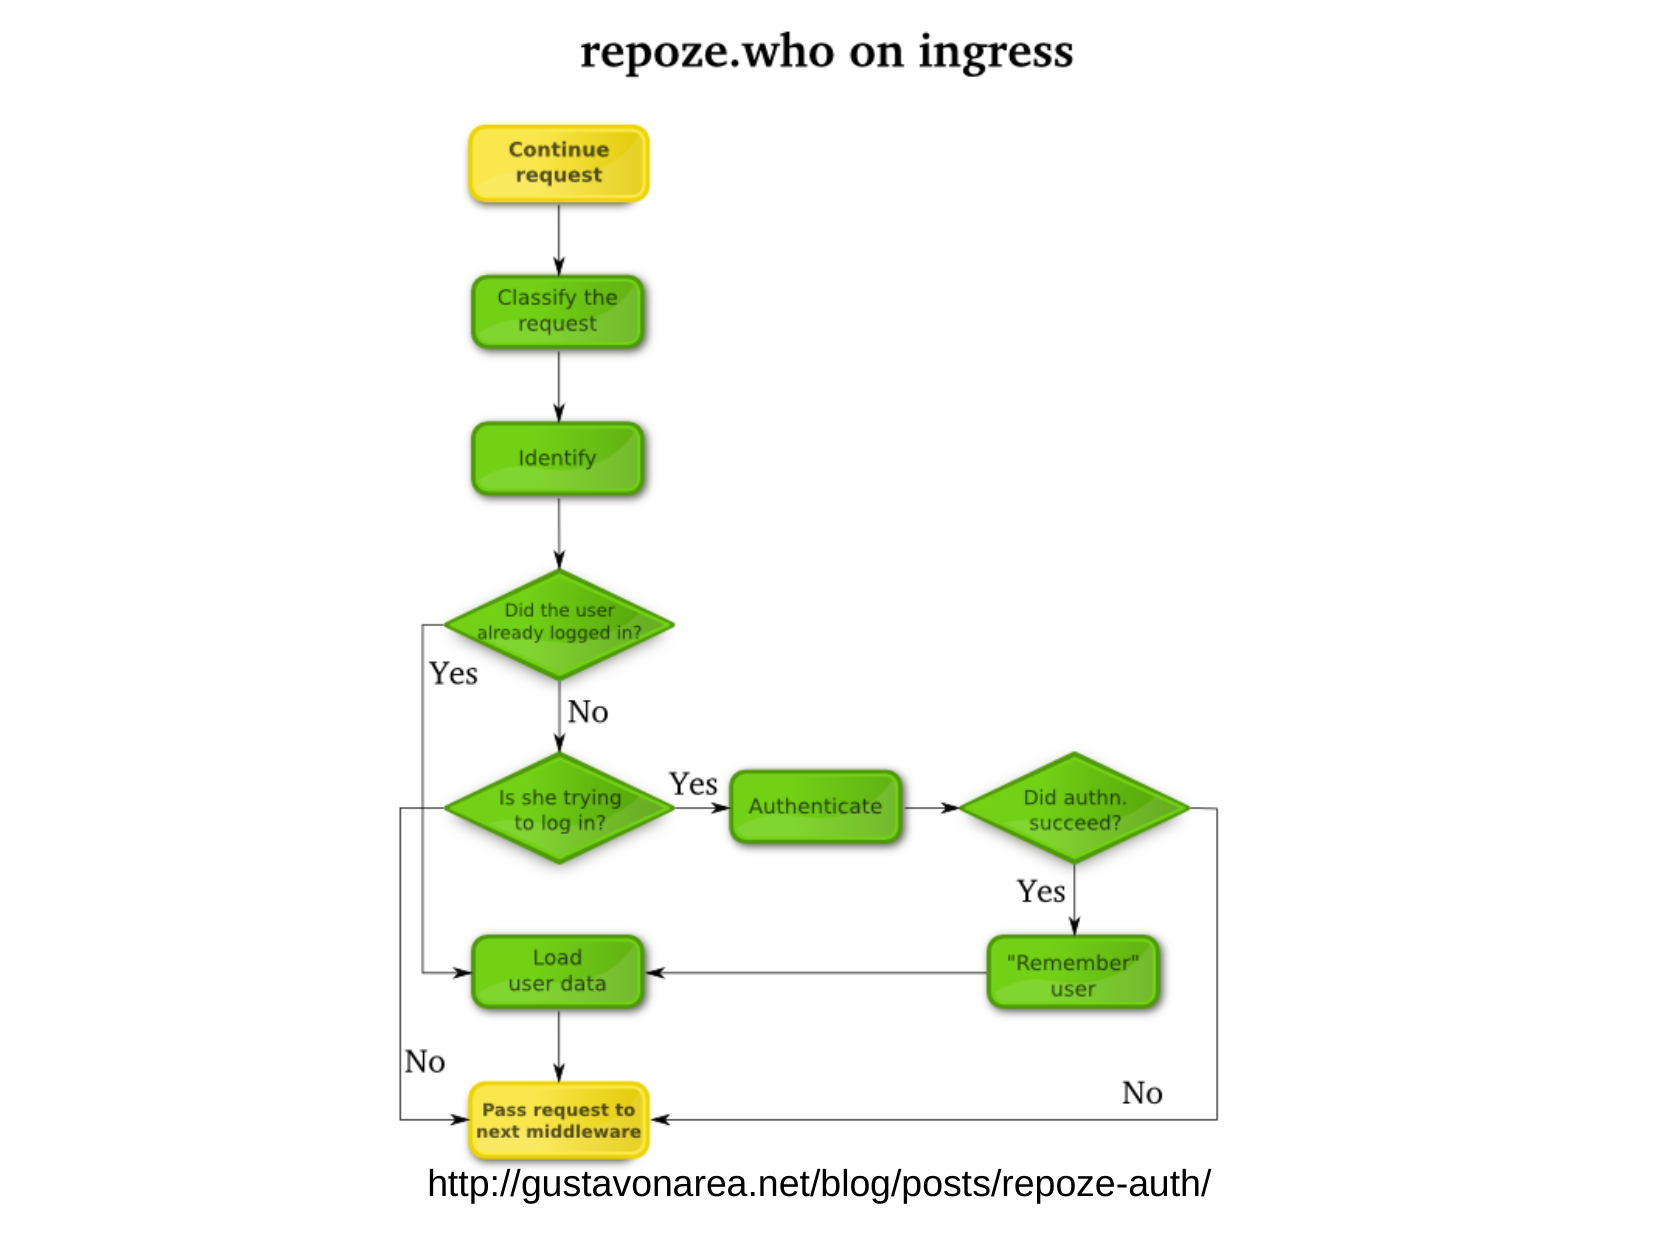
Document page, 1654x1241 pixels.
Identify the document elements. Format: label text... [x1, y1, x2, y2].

picture [392, 4, 1271, 1241]
text_box http://gustavonarea.net/blog/posts/repoze-auth/ [412, 1154, 1227, 1212]
